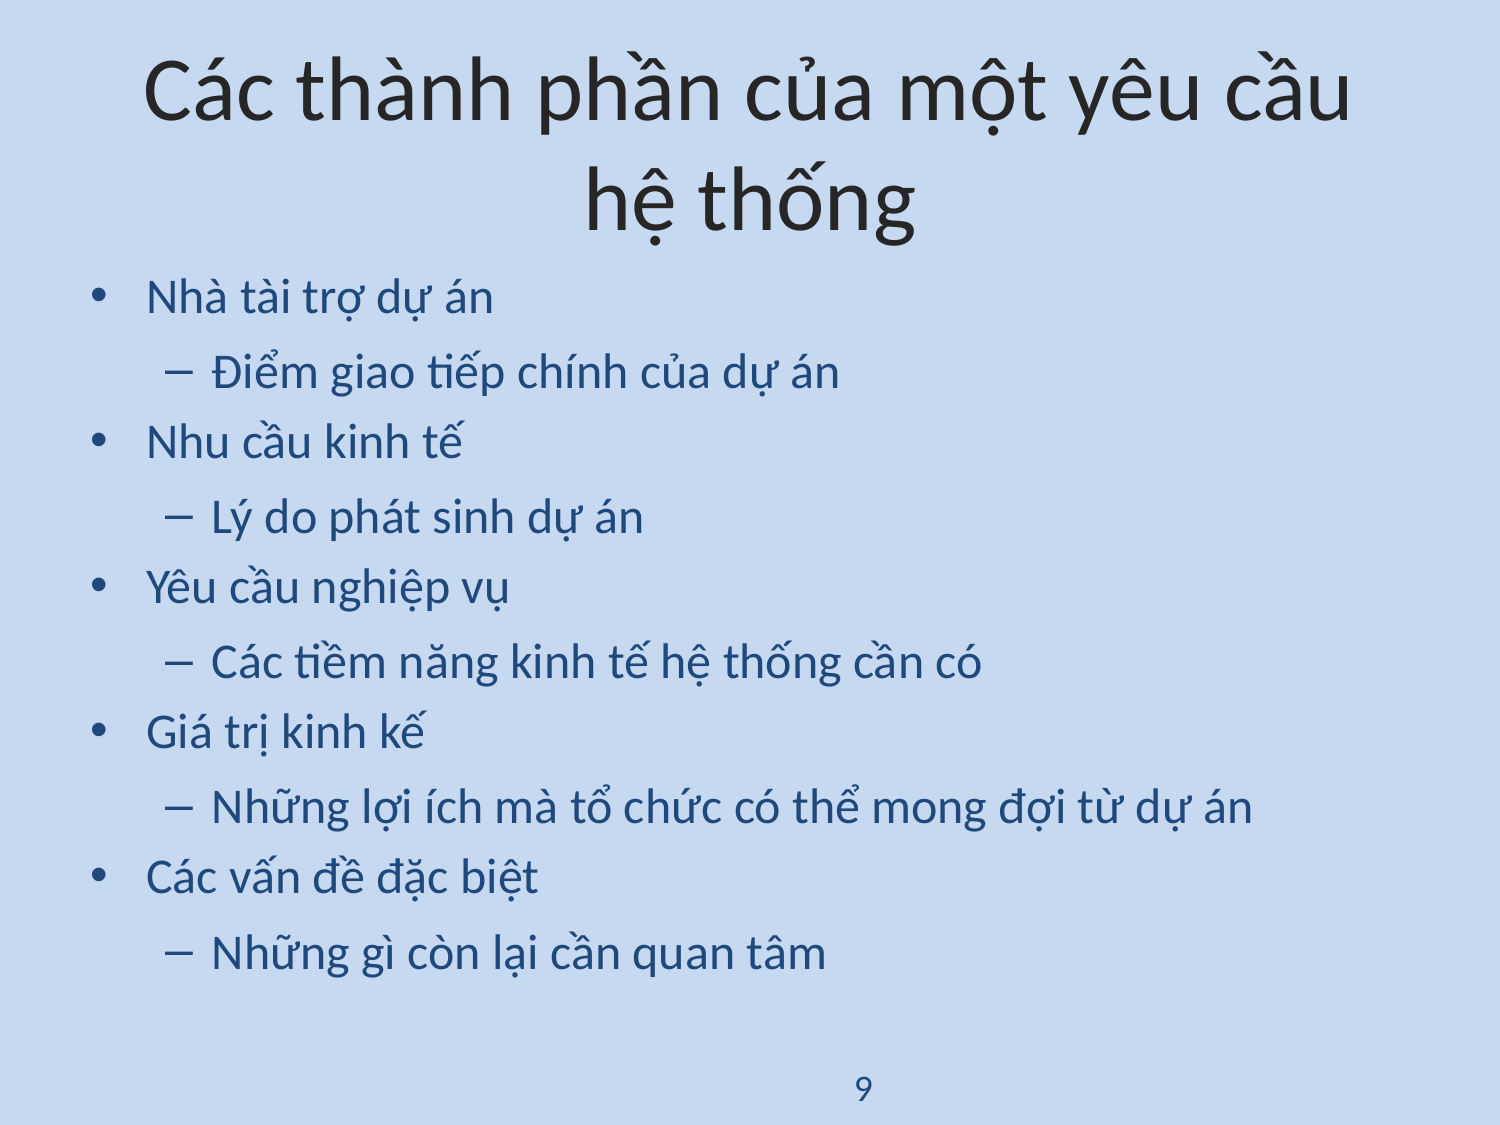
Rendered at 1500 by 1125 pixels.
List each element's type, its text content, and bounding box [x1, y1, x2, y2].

list Nhà tài trợ dự án Điểm giao tiếp chính của dự án Nhu cầu kinh tế Lý do phát sinh dự án Yêu cầu nghiệp vụ Các tiềm năng kinh tế hệ thống cần có Giá trị kinh kế Những lợi ích mà tổ chức có thể mong đợi từ dự án Các vấn đề đặc biệt Những gì còn lại cần quan tâm [75, 262, 1426, 1005]
title Các thành phần của một yêu cầu hệ thống [75, 45, 1426, 233]
